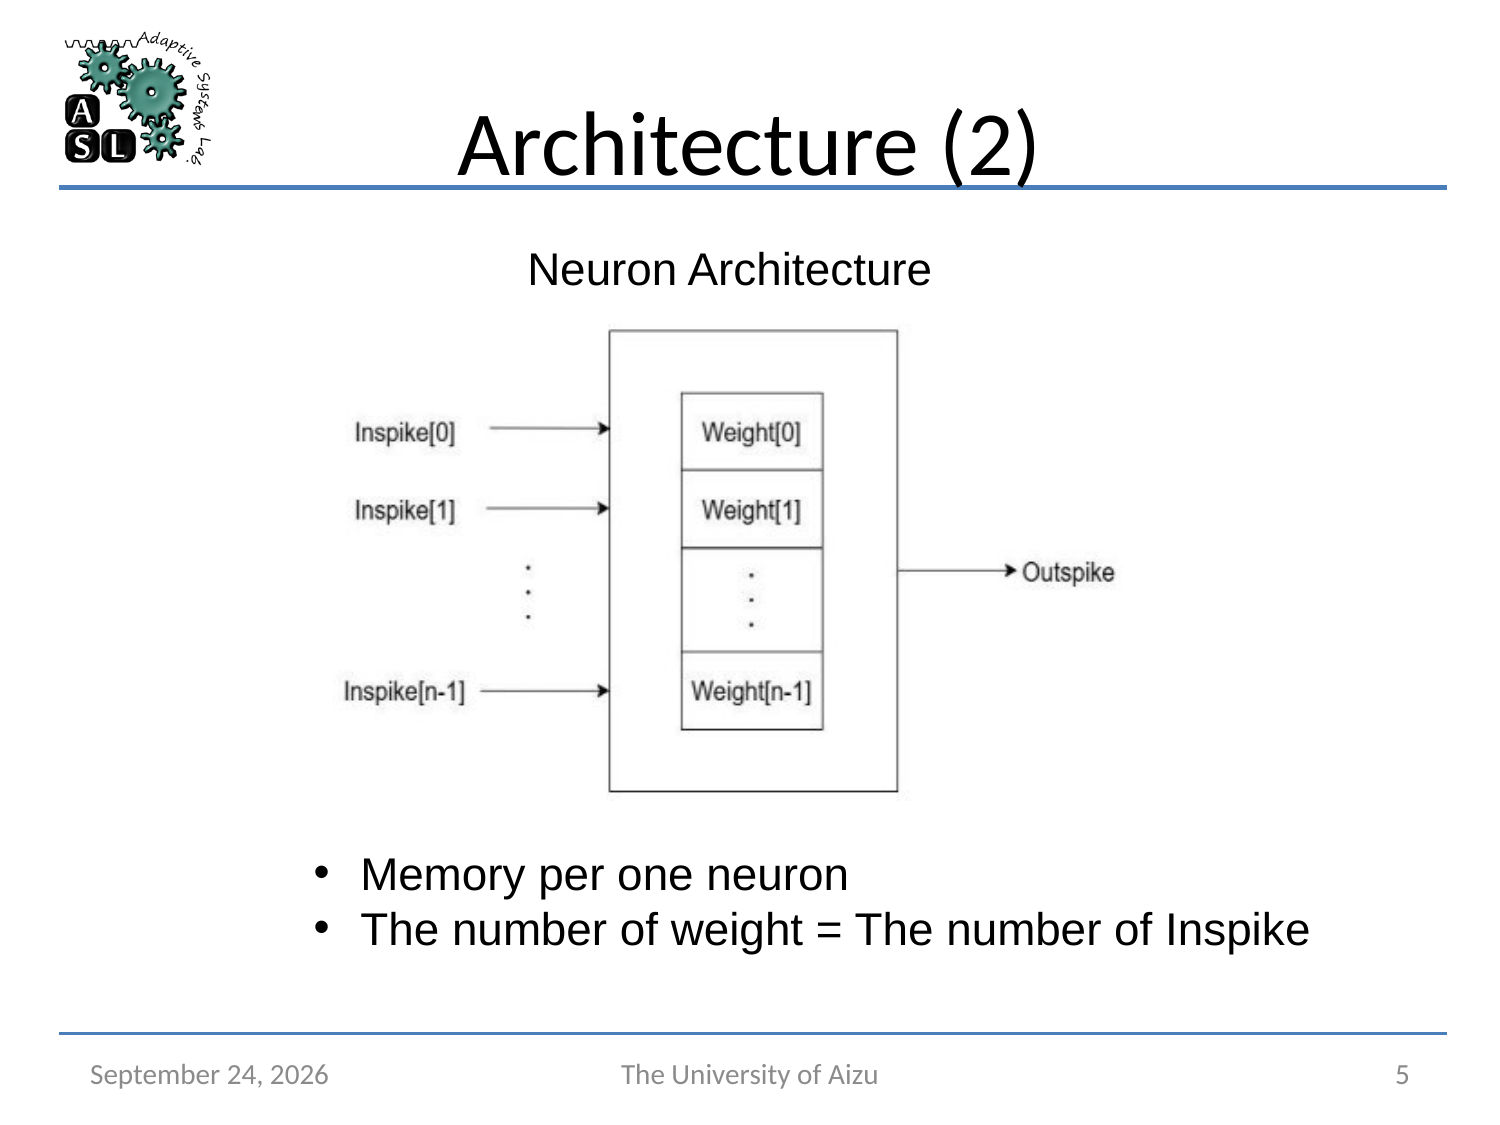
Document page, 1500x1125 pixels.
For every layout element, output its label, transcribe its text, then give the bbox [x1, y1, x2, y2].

picture [332, 323, 1123, 801]
title Architecture (2) [75, 45, 1425, 233]
slide_number April 14, 2025 [75, 1042, 425, 1103]
text_box Neuron Architecture [512, 232, 1004, 303]
text_box Memory per one neuron The number of weight = The number of Inspike [298, 836, 1359, 963]
slide_number <番号> [1074, 1042, 1425, 1103]
picture [58, 30, 211, 169]
footer The University of Aizu [512, 1042, 988, 1103]
